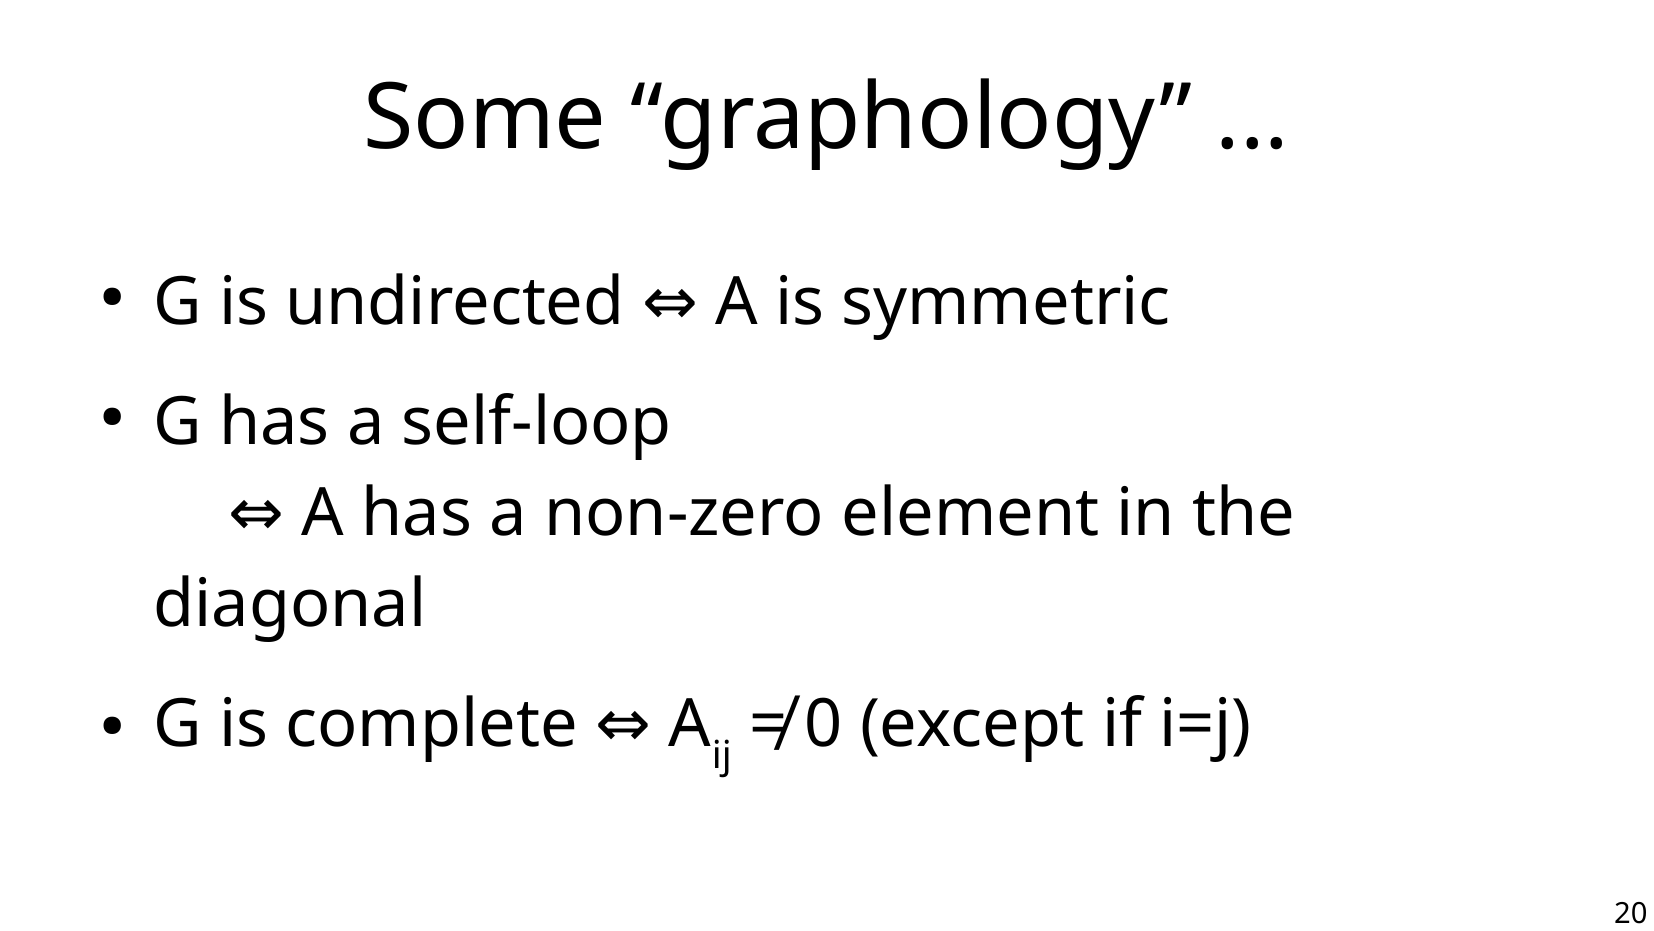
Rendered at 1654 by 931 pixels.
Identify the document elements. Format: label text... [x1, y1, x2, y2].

title Some “graphology” ... [82, 1, 1571, 226]
list G is undirected ⇔ A is symmetric G has a self-loop ⇔ A has a non-zero element in the diagonal G is complete ⇔ Aij ≠ 0 (except if i=j) [82, 253, 1571, 793]
